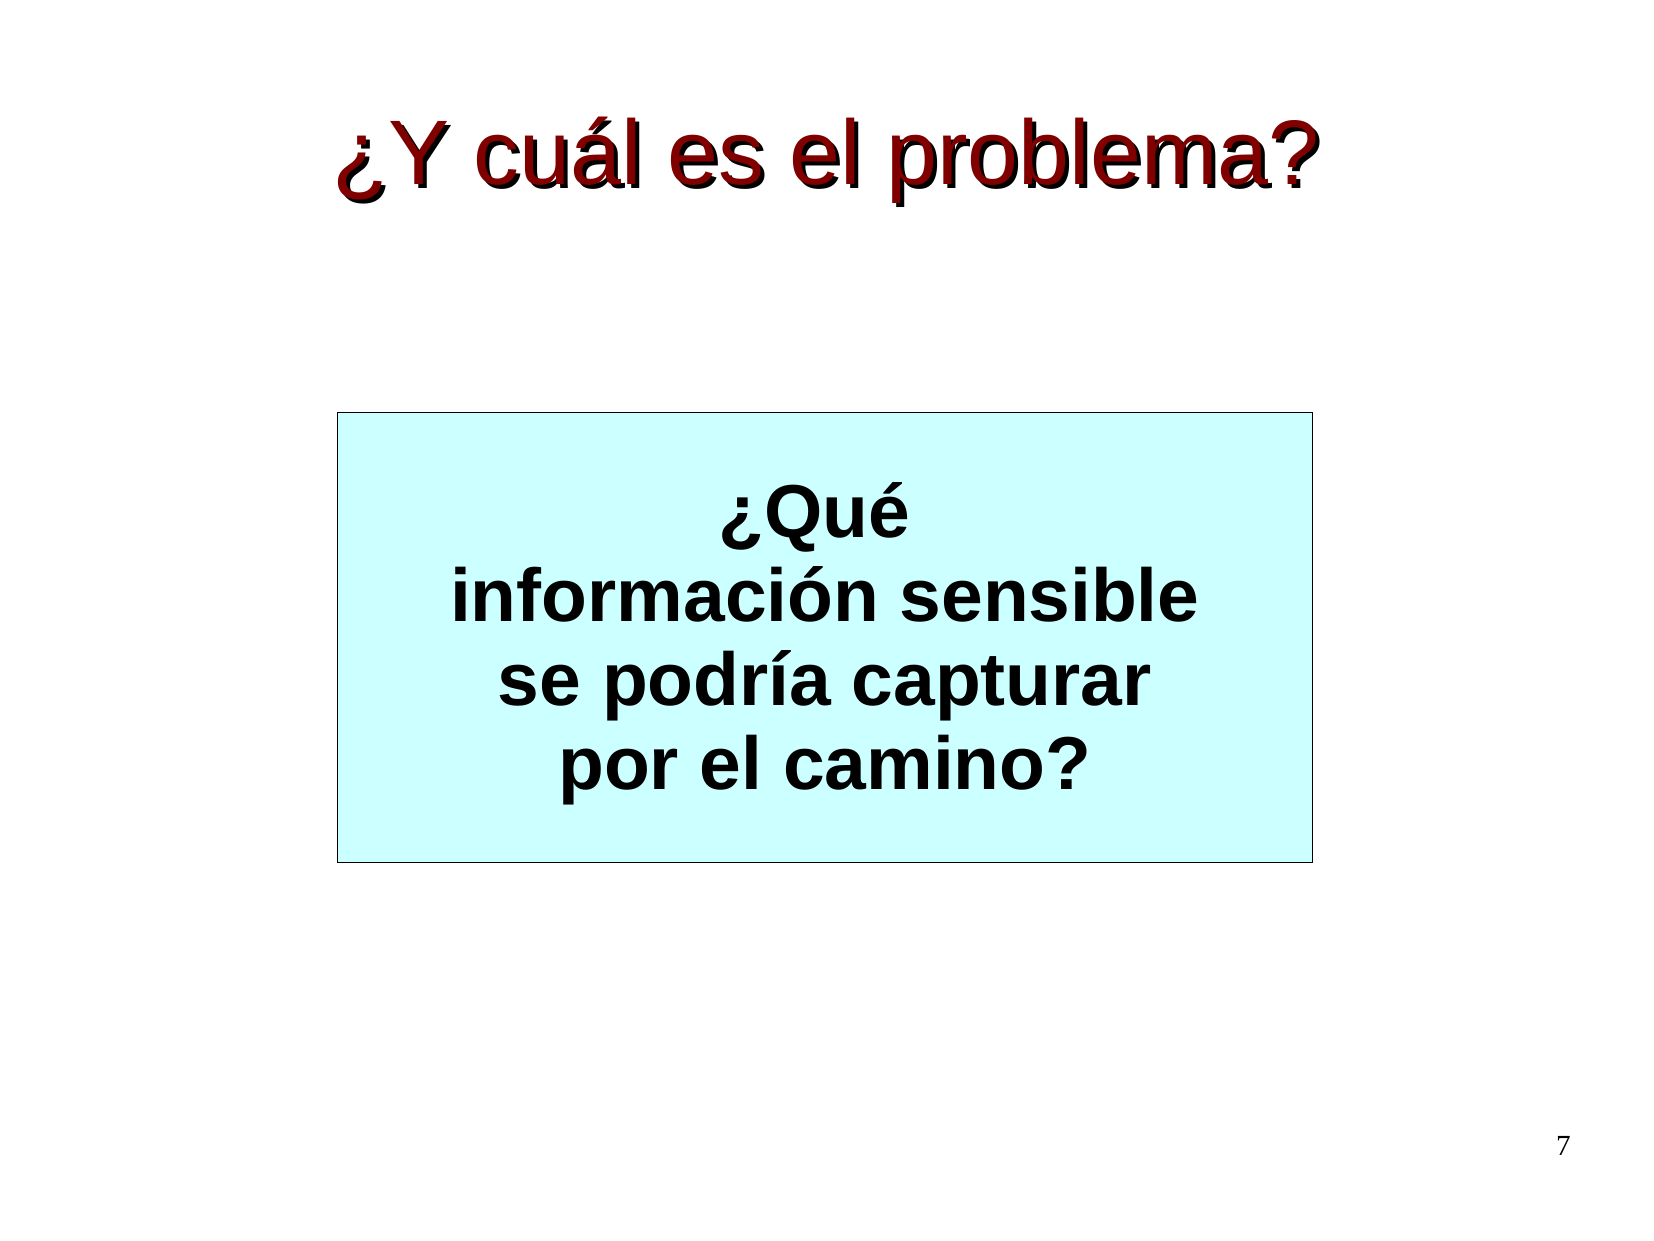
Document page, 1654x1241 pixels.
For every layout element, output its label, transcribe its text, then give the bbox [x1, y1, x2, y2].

text_box ¿Qué información sensible se podría capturar por el camino? [337, 412, 1313, 863]
title ¿Y cuál es el problema? [82, 49, 1571, 257]
